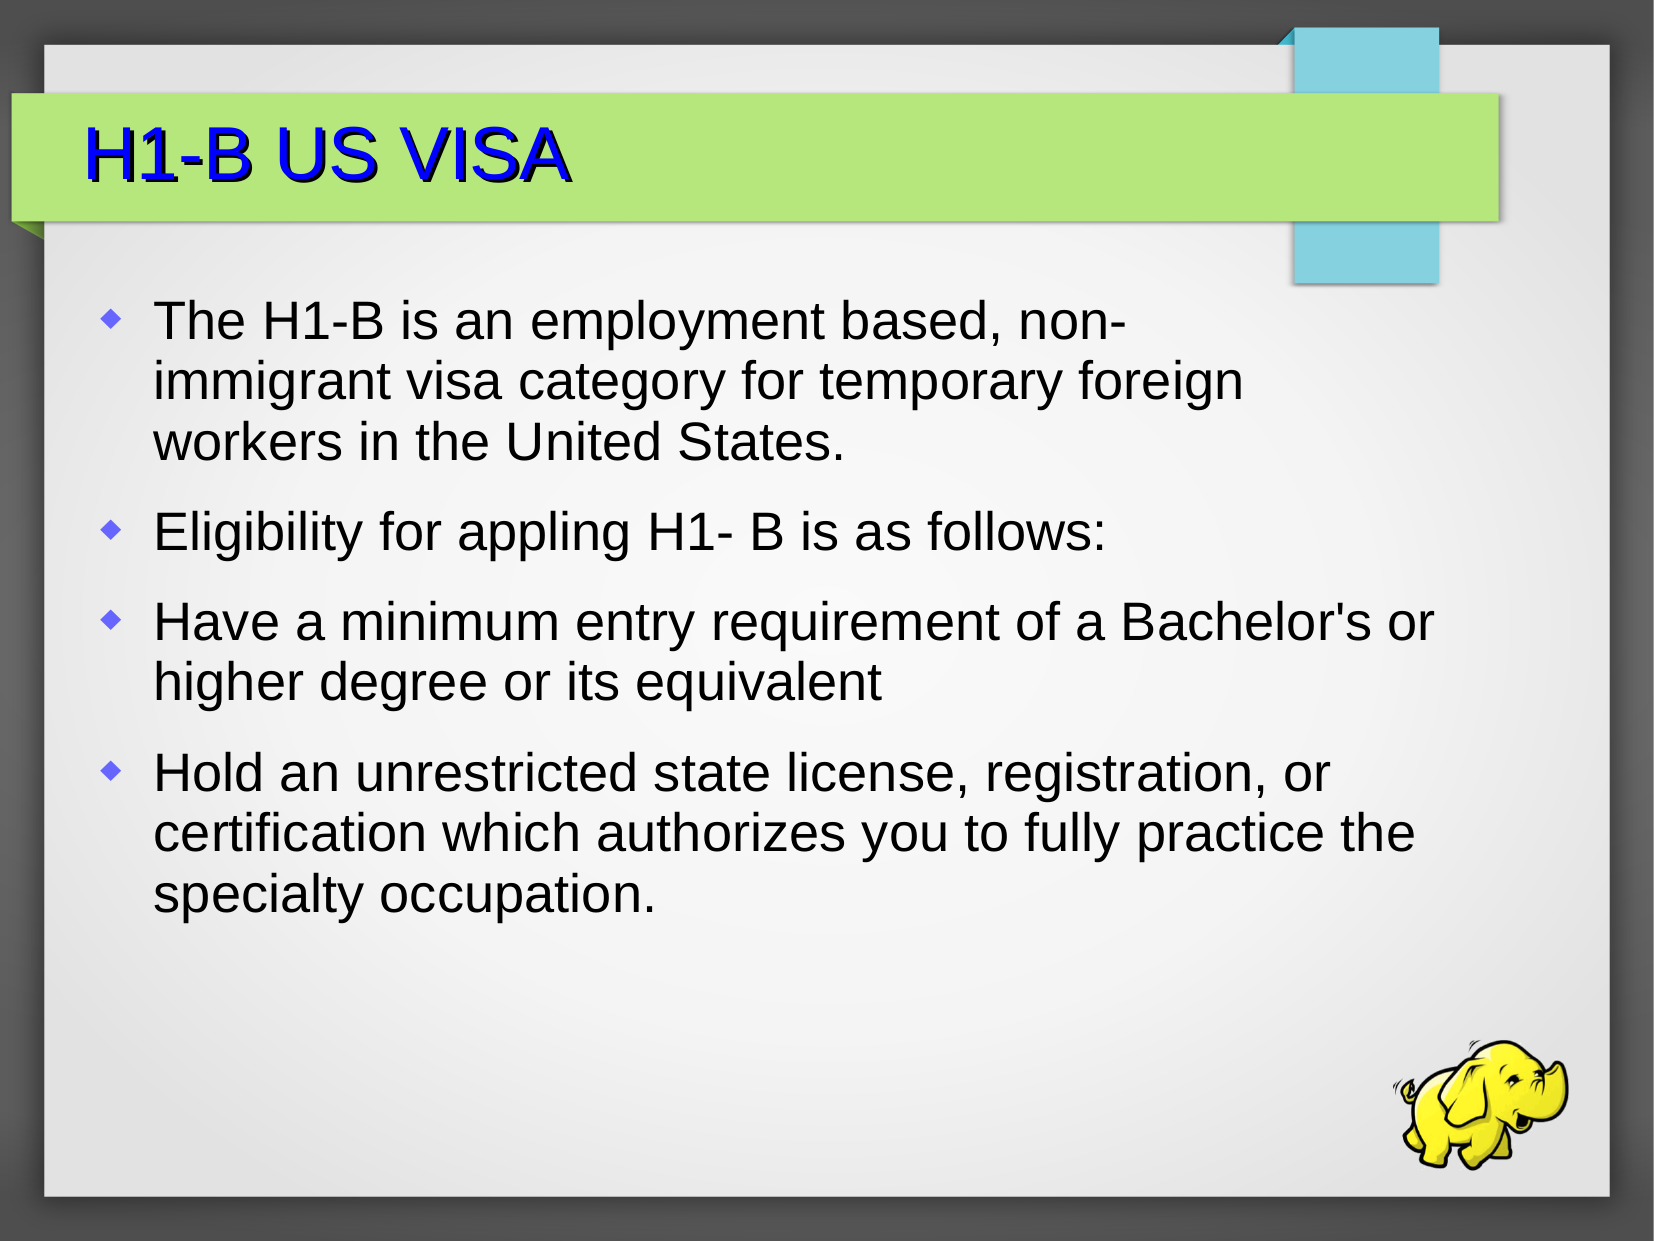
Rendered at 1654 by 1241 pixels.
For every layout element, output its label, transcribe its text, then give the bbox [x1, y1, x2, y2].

title H1-B US VISA [82, 94, 1264, 213]
picture [0, 0, 1654, 1241]
list The H1-B is an employment based, non- immigrant visa category for temporary foreign workers in the United States. Eligibility for appling H1- B is as follows: Have a minimum entry requirement of a Bachelor's or higher degree or its equivalent Hold an unrestricted state license, registration, or certification which authorizes you to fully practice the specialty occupation. [82, 290, 1571, 1010]
